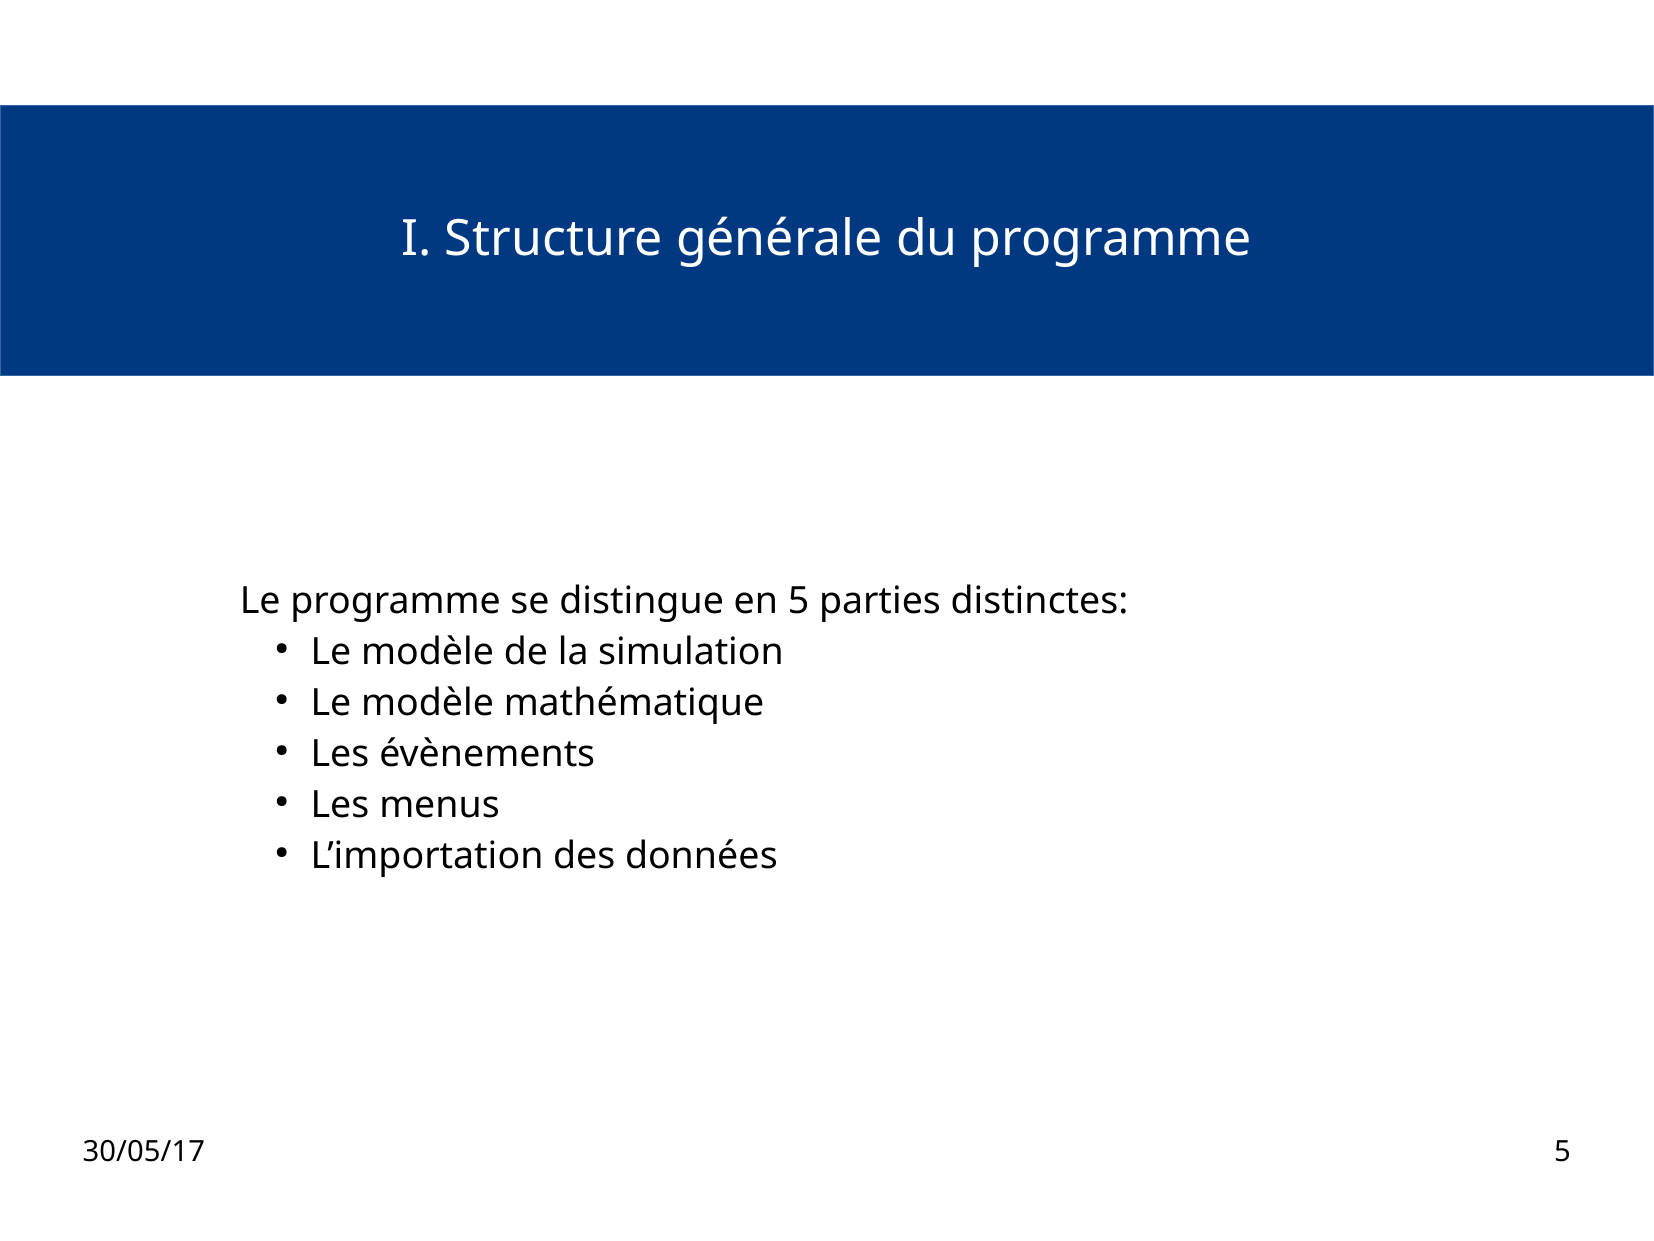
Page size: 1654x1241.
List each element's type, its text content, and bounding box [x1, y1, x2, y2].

text_box Le programme se distingue en 5 parties distinctes: Le modèle de la simulation Le modèle mathématique Les évènements Les menus L’importation des données [225, 565, 1516, 886]
text_box [0, 105, 1654, 195]
text_box I. Structure générale du programme [0, 195, 1654, 391]
